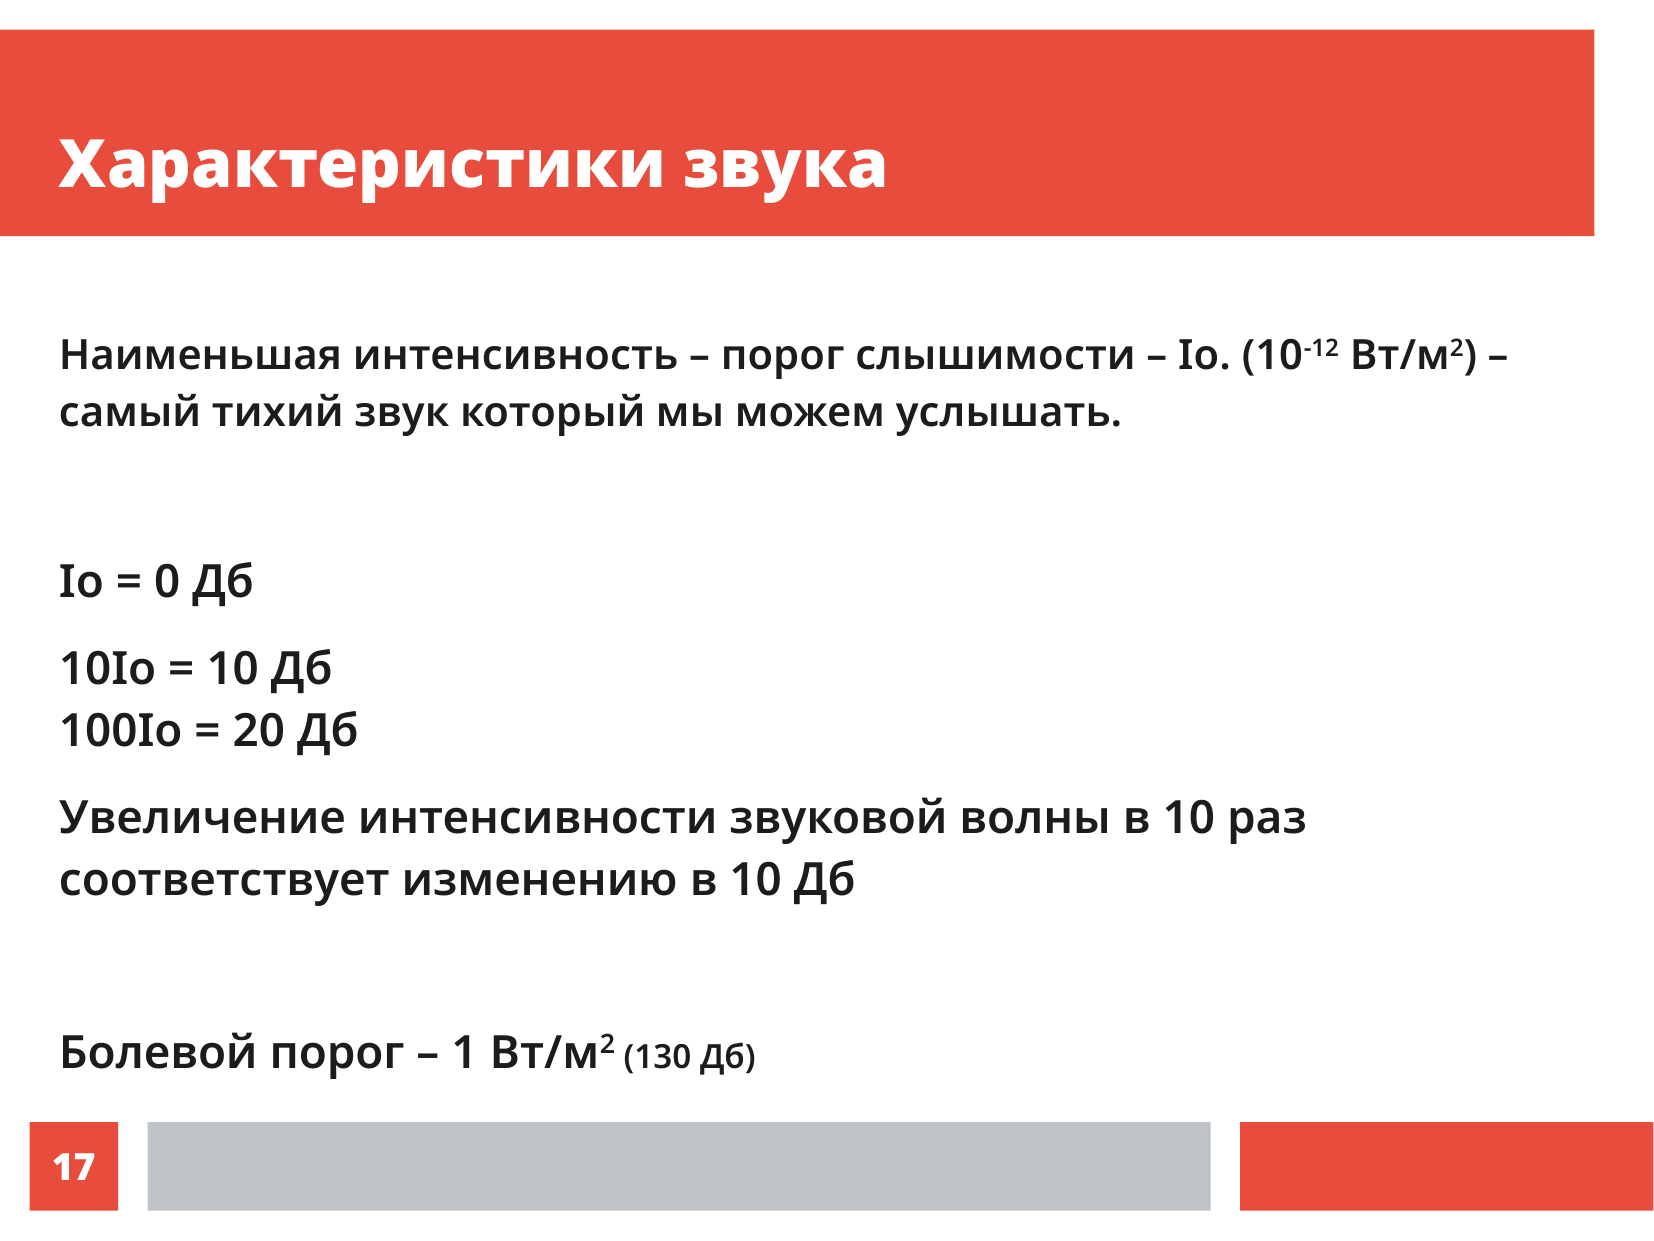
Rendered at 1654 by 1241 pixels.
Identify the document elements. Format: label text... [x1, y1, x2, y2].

list Наименьшая интенсивность – порог слышимости – Io. (10-12 Вт/м2) –самый тихий звук который мы можем услышать. Io = 0 Дб 10Io = 10 Дб 100Io = 20 Дб Увеличение интенсивности звуковой волны в 10 раз соответствует изменению в 10 Дб Болевой порог – 1 Вт/м2 (130 Дб) [59, 324, 1565, 1093]
title Характеристики звука [59, 59, 1595, 207]
